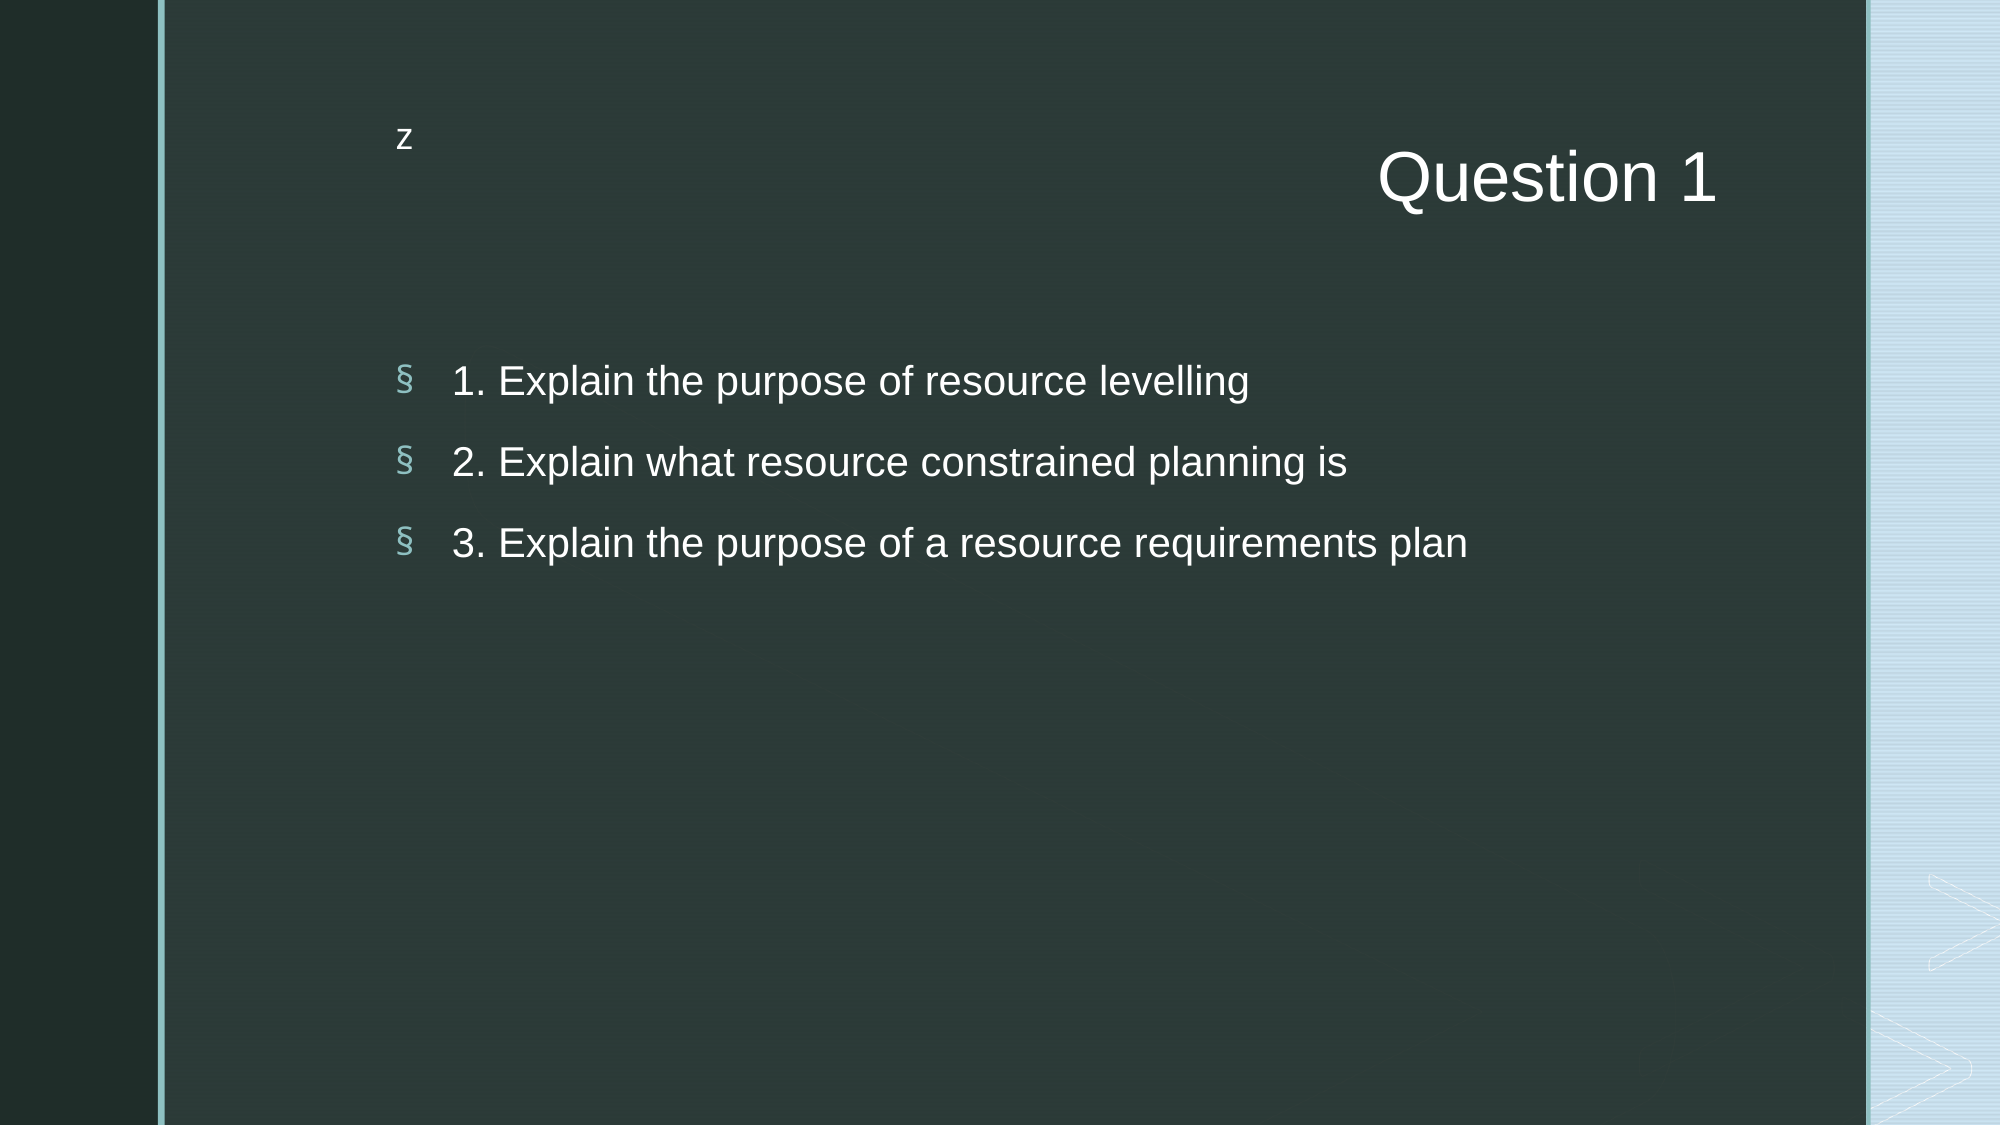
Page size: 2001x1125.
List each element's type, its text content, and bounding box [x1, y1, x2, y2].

picture [1871, 0, 2000, 1125]
list 1. Explain the purpose of resource levelling 2. Explain what resource constrained planning is 3. Explain the purpose of a resource requirements plan [380, 336, 1734, 993]
title Question 1 [428, 132, 1734, 310]
